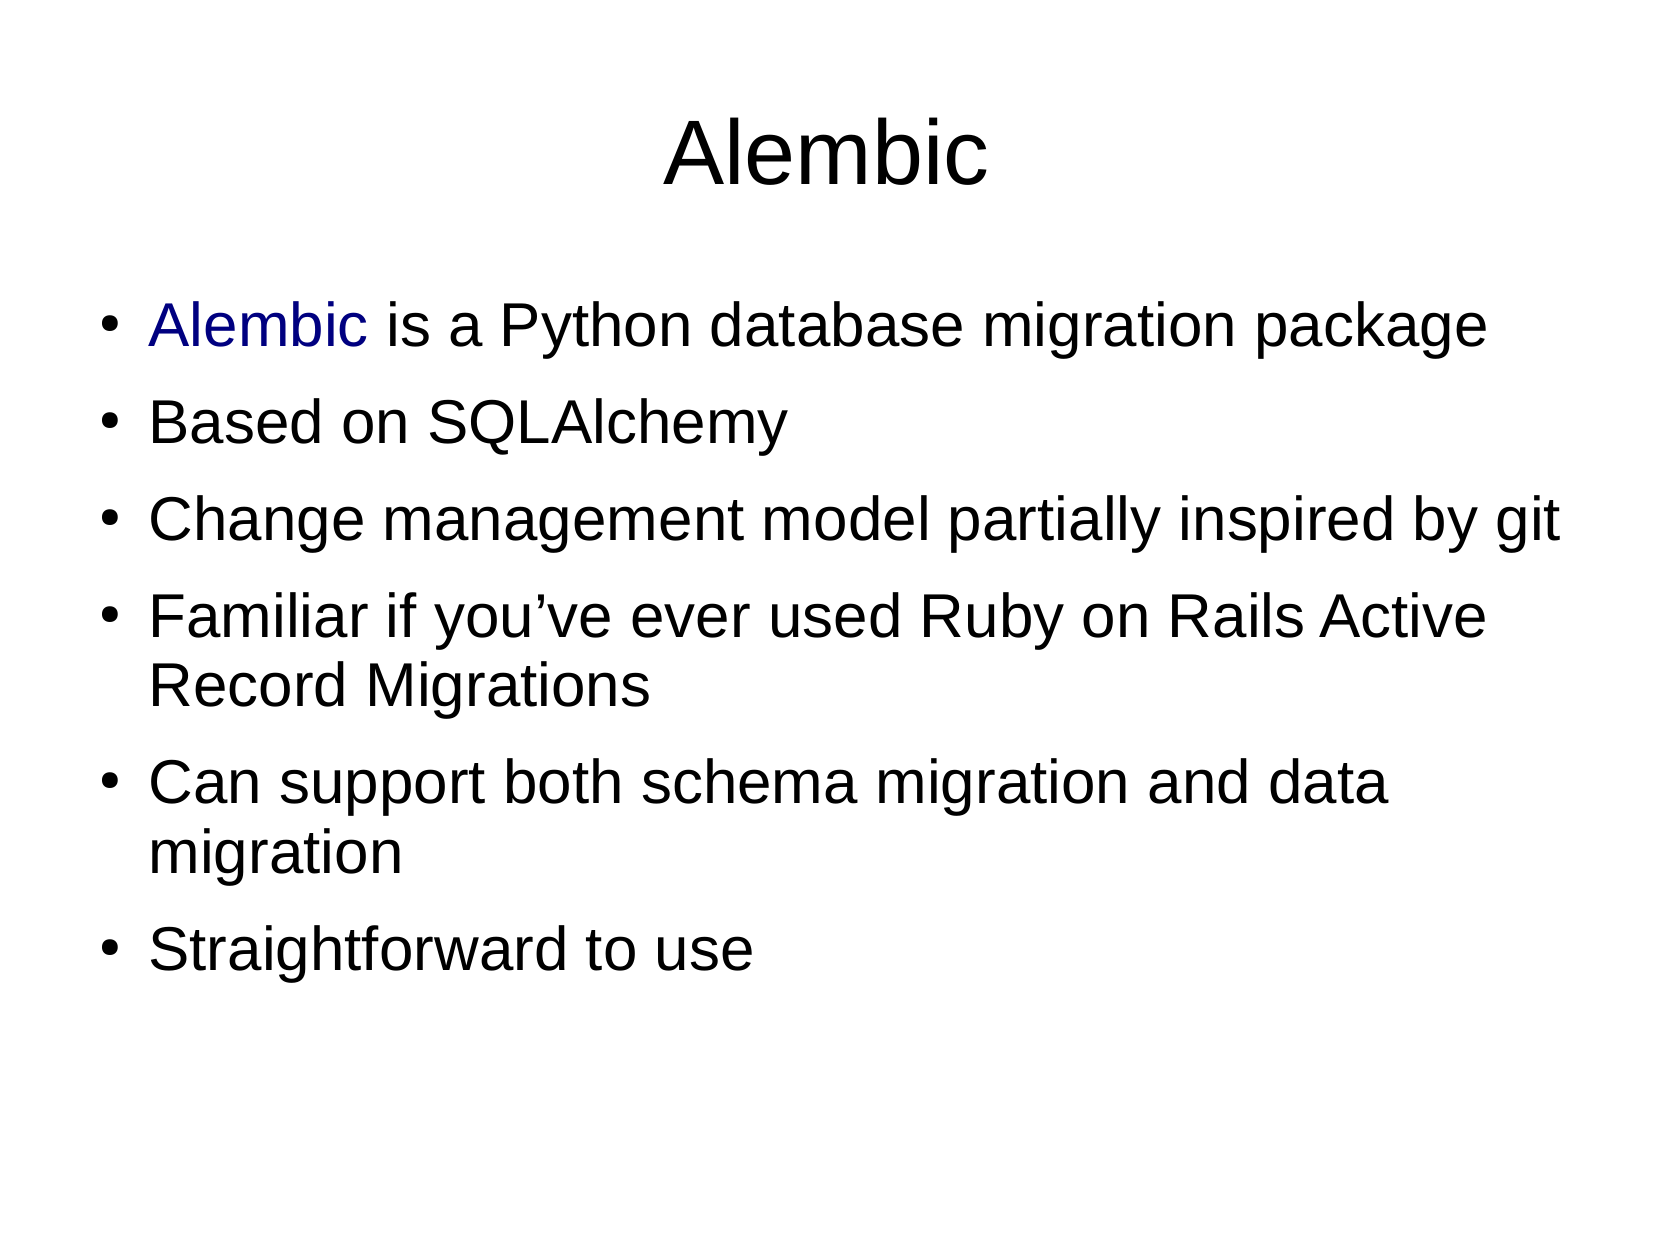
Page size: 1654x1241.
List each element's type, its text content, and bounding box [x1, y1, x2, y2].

title Alembic [82, 49, 1571, 257]
list Alembic is a Python database migration package Based on SQLAlchemy Change management model partially inspired by git Familiar if you’ve ever used Ruby on Rails Active Record Migrations Can support both schema migration and data migration Straightforward to use [82, 290, 1571, 1010]
